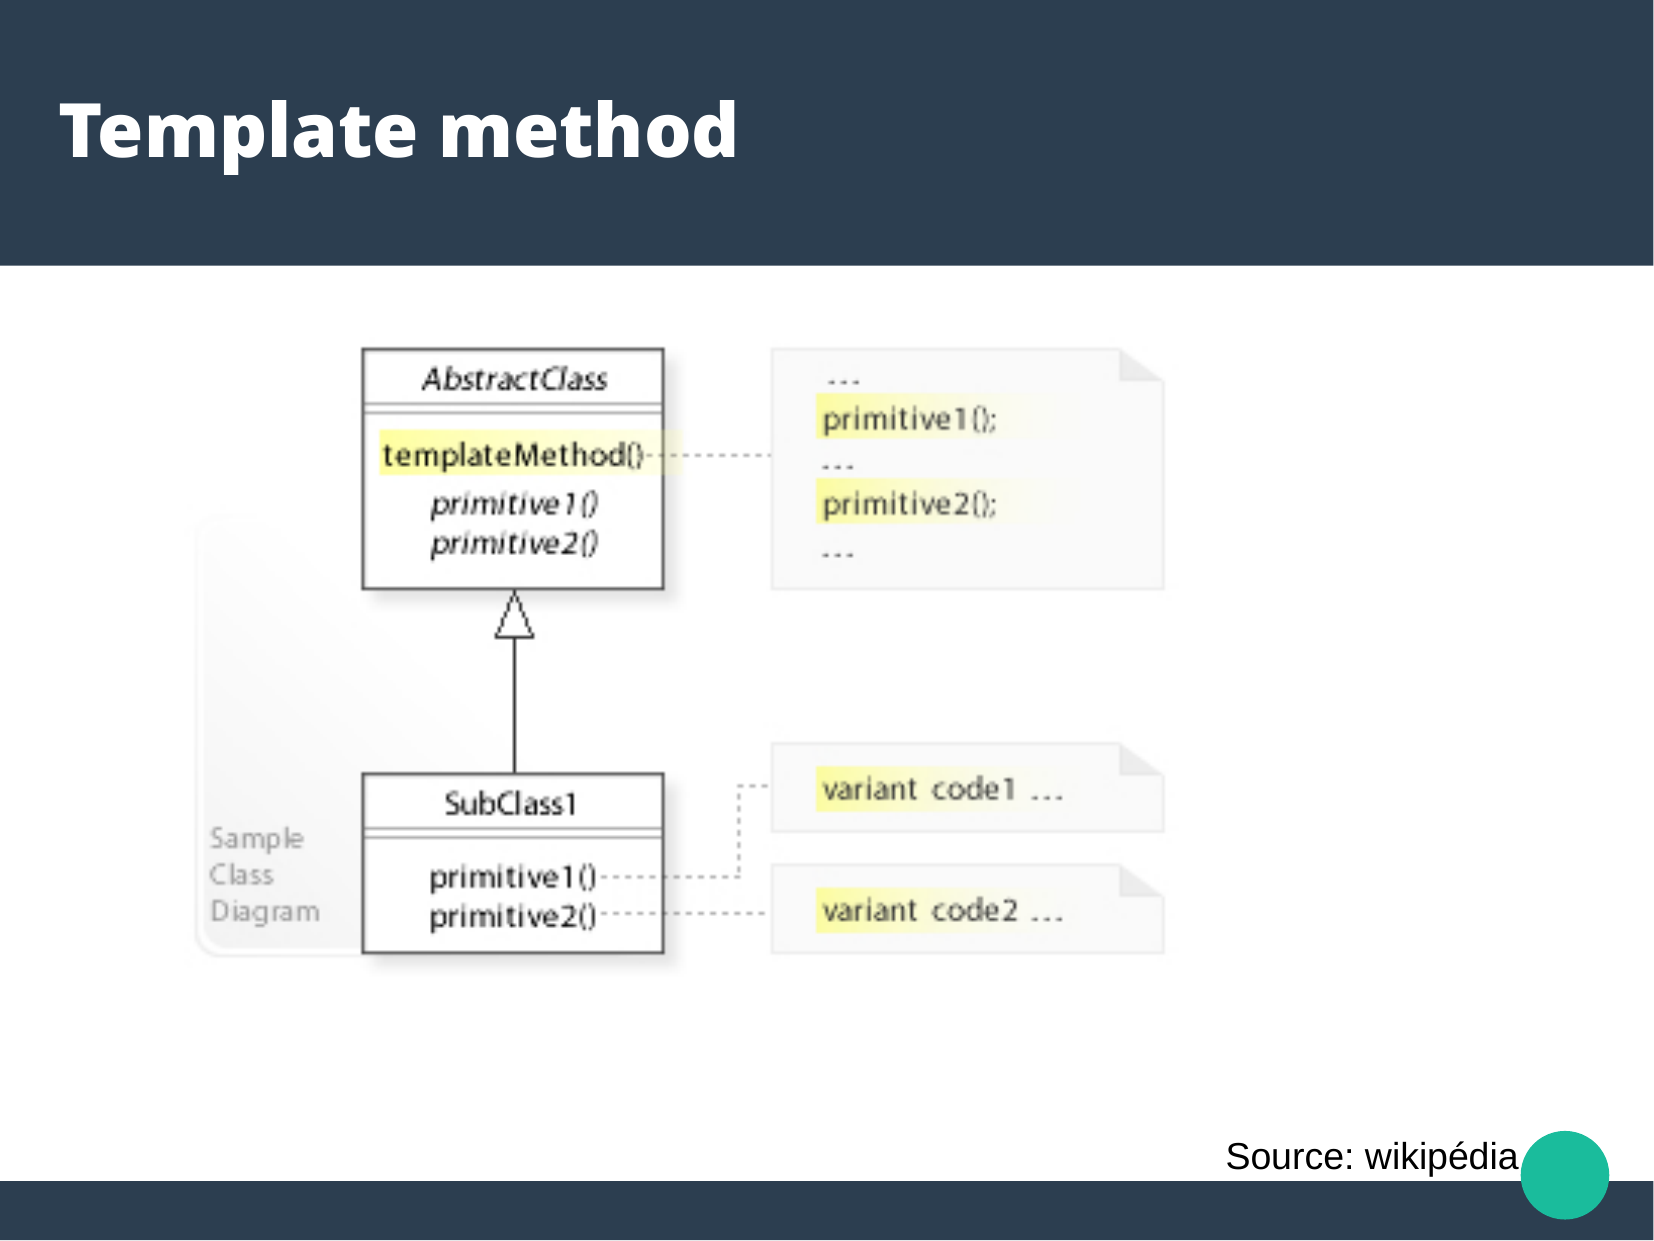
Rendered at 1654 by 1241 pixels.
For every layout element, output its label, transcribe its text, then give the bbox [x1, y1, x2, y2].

picture [135, 288, 1651, 1016]
text_box Source: wikipédia [1210, 1127, 1534, 1185]
title Template method [59, 49, 1595, 207]
